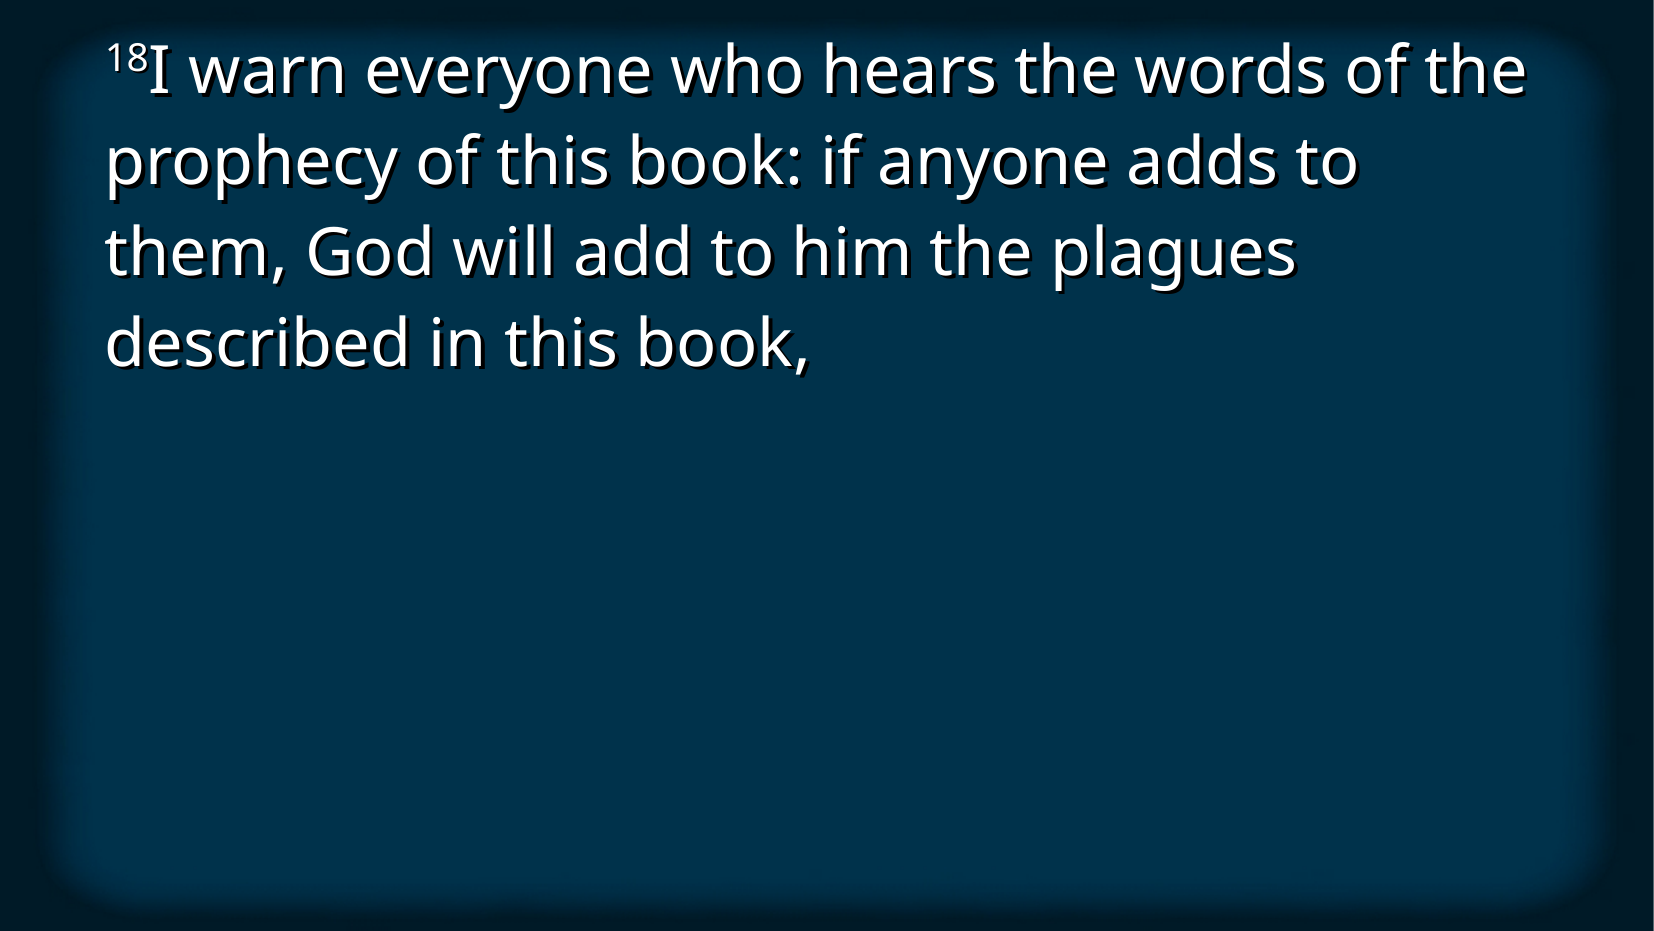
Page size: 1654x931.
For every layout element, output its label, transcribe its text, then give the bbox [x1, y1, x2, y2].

picture [0, 0, 1654, 931]
text_box 18I warn everyone who hears the words of the prophecy of this book: if anyone adds to them, God will add to him the plagues described in this book, [90, 15, 1561, 385]
